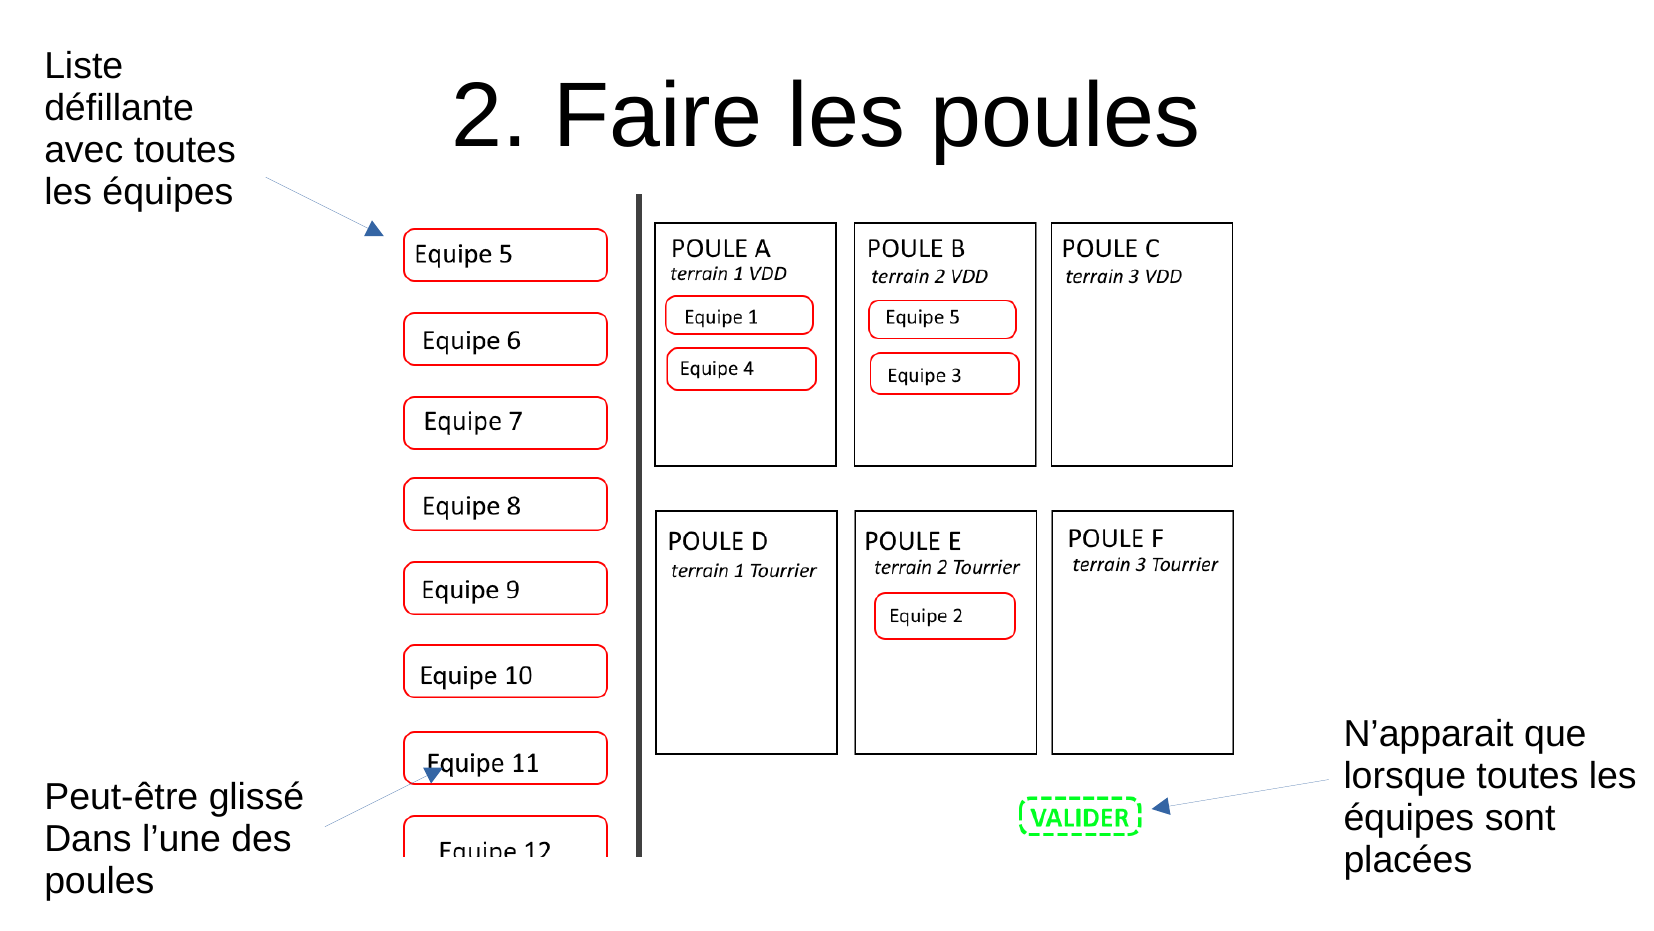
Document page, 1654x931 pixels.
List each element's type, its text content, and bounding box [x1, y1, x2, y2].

text_box Liste défillante avec toutes les équipes [29, 37, 296, 220]
text_box Peut-être glissé Dans l’une des poules [29, 767, 325, 909]
picture [387, 194, 1270, 857]
text_box N’apparait que lorsque toutes les équipes sont placées [1328, 705, 1654, 931]
title 2. Faire les poules [296, 37, 1571, 193]
